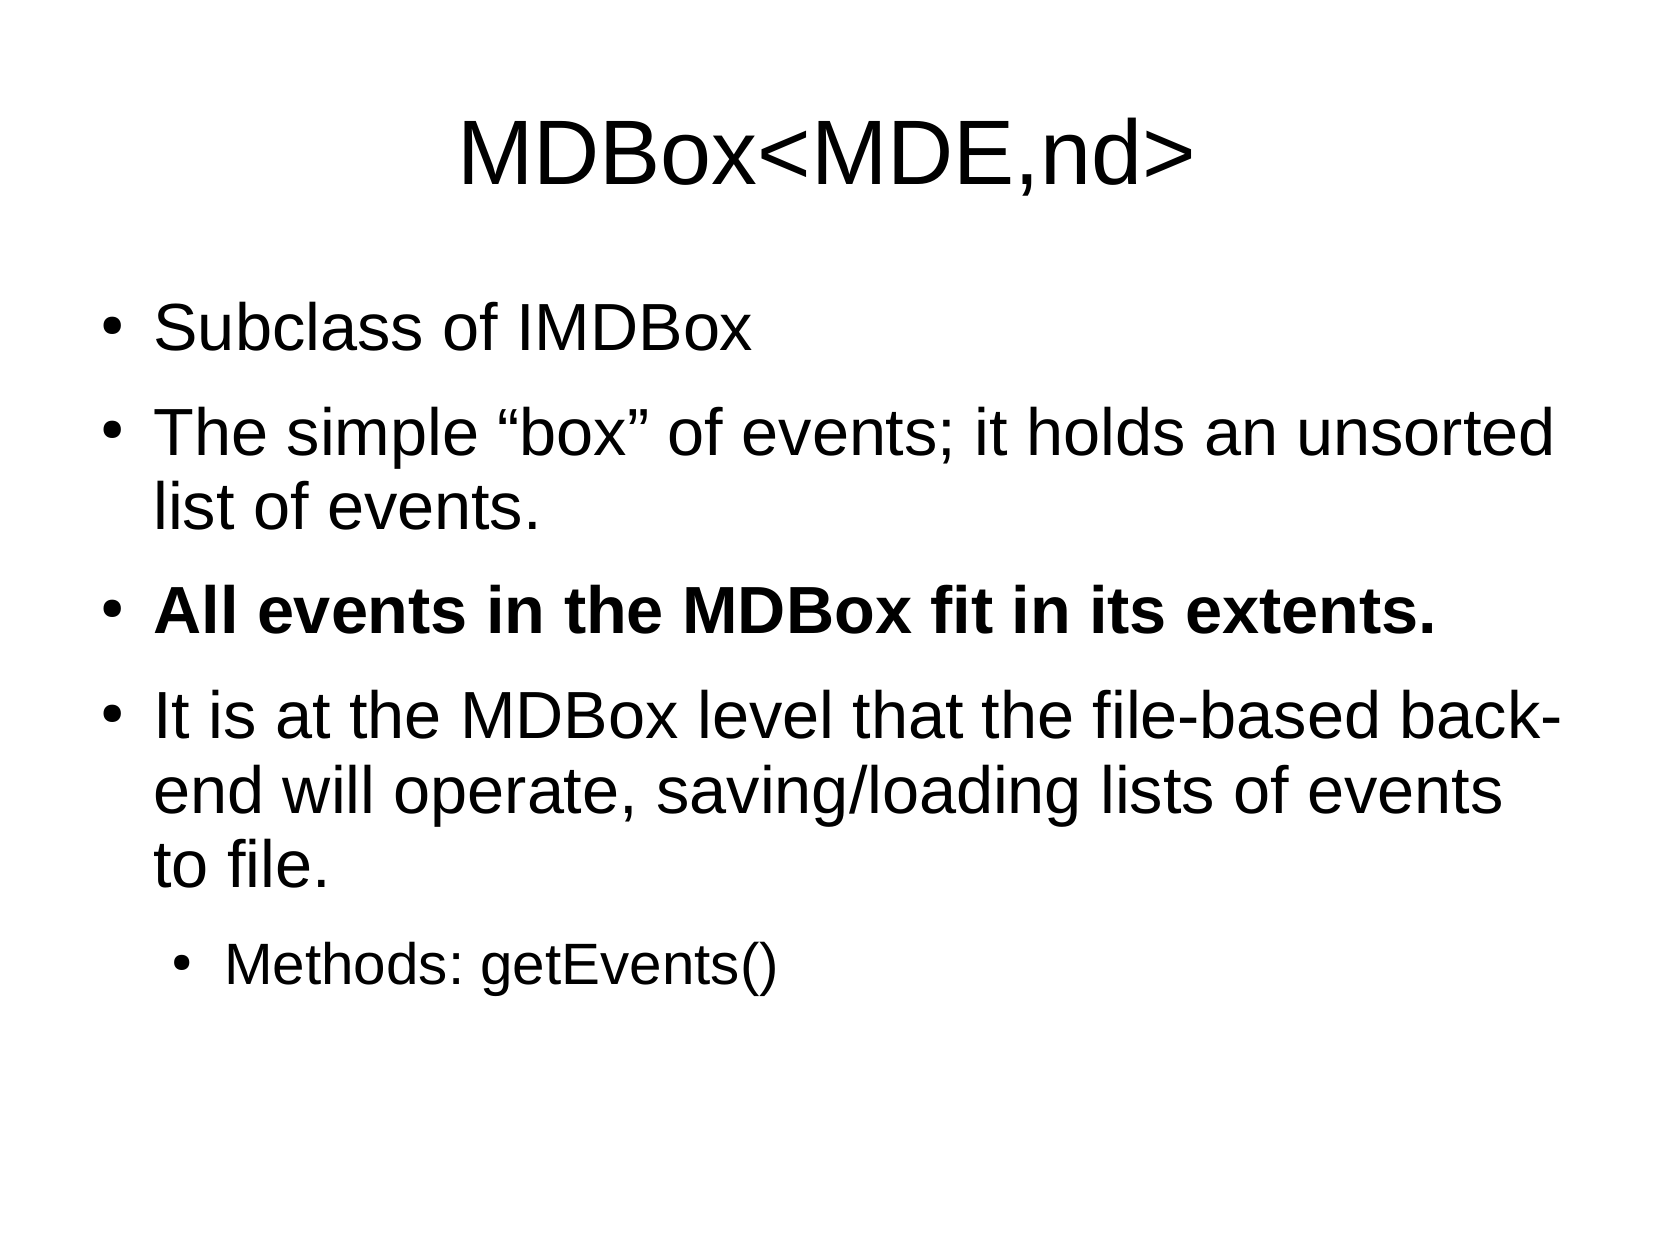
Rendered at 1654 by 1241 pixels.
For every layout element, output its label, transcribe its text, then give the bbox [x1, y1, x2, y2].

title MDBox<MDE,nd> [82, 49, 1571, 257]
list Subclass of IMDBox The simple “box” of events; it holds an unsorted list of events. All events in the MDBox fit in its extents. It is at the MDBox level that the file-based back-end will operate, saving/loading lists of events to file. Methods: getEvents() [82, 290, 1571, 1109]
